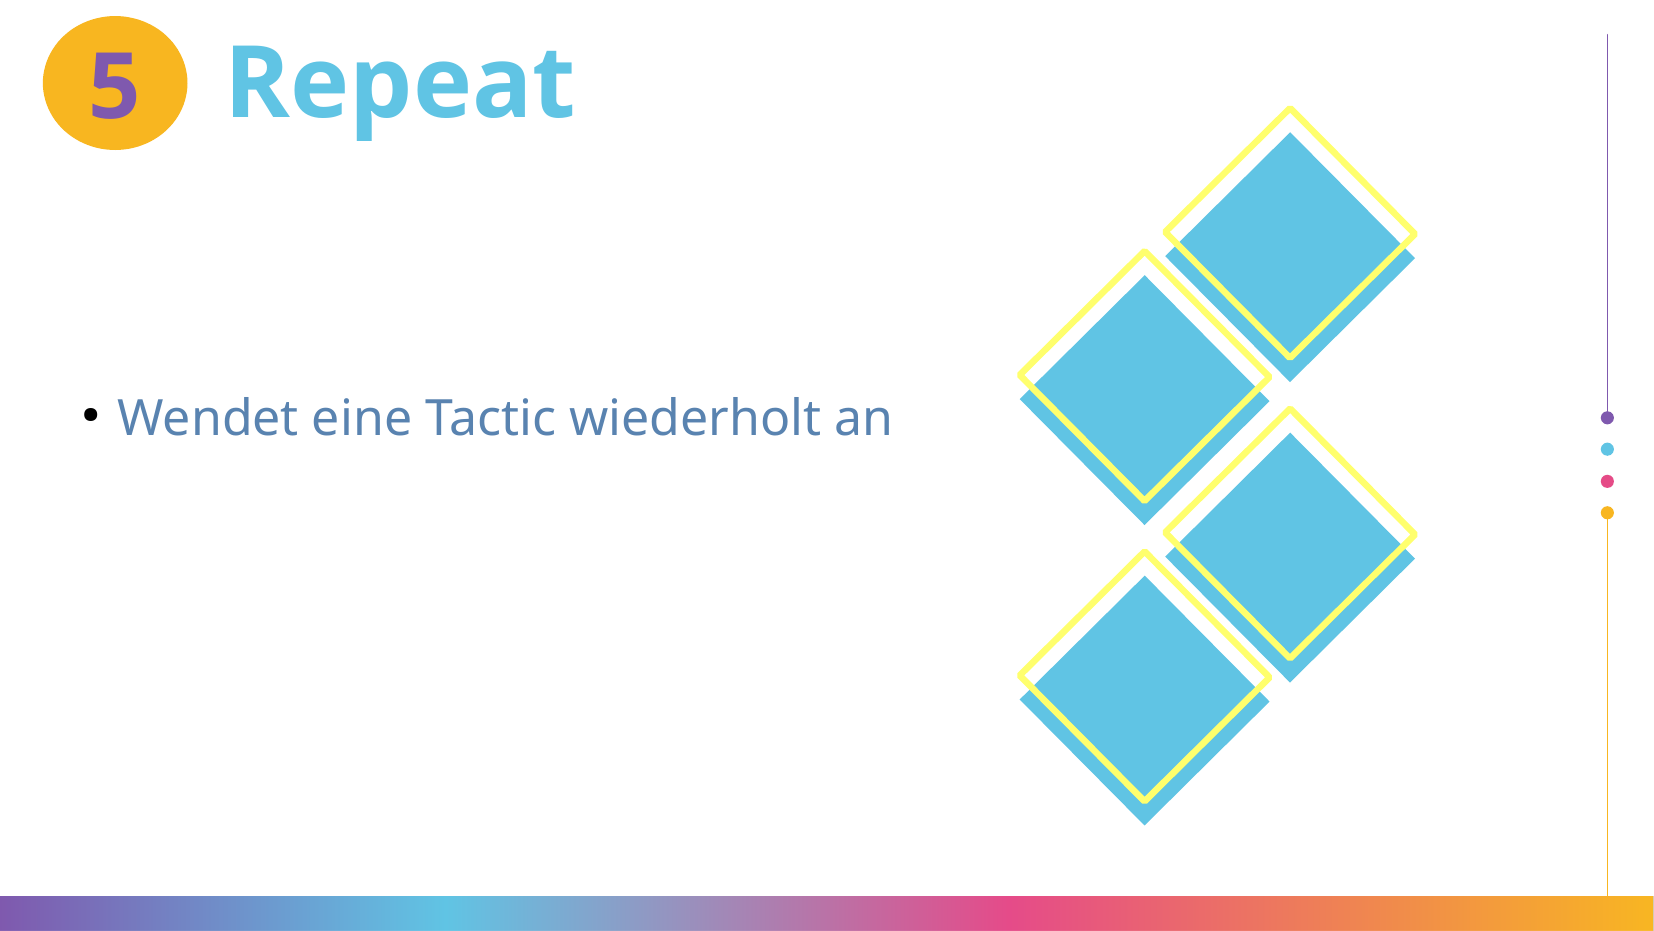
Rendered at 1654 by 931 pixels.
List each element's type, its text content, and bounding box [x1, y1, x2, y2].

text_box 5 [42, 16, 188, 151]
title Repeat [224, 10, 863, 301]
picture [0, 896, 1654, 931]
text_box Wendet eine Tactic wiederholt an [67, 375, 949, 665]
